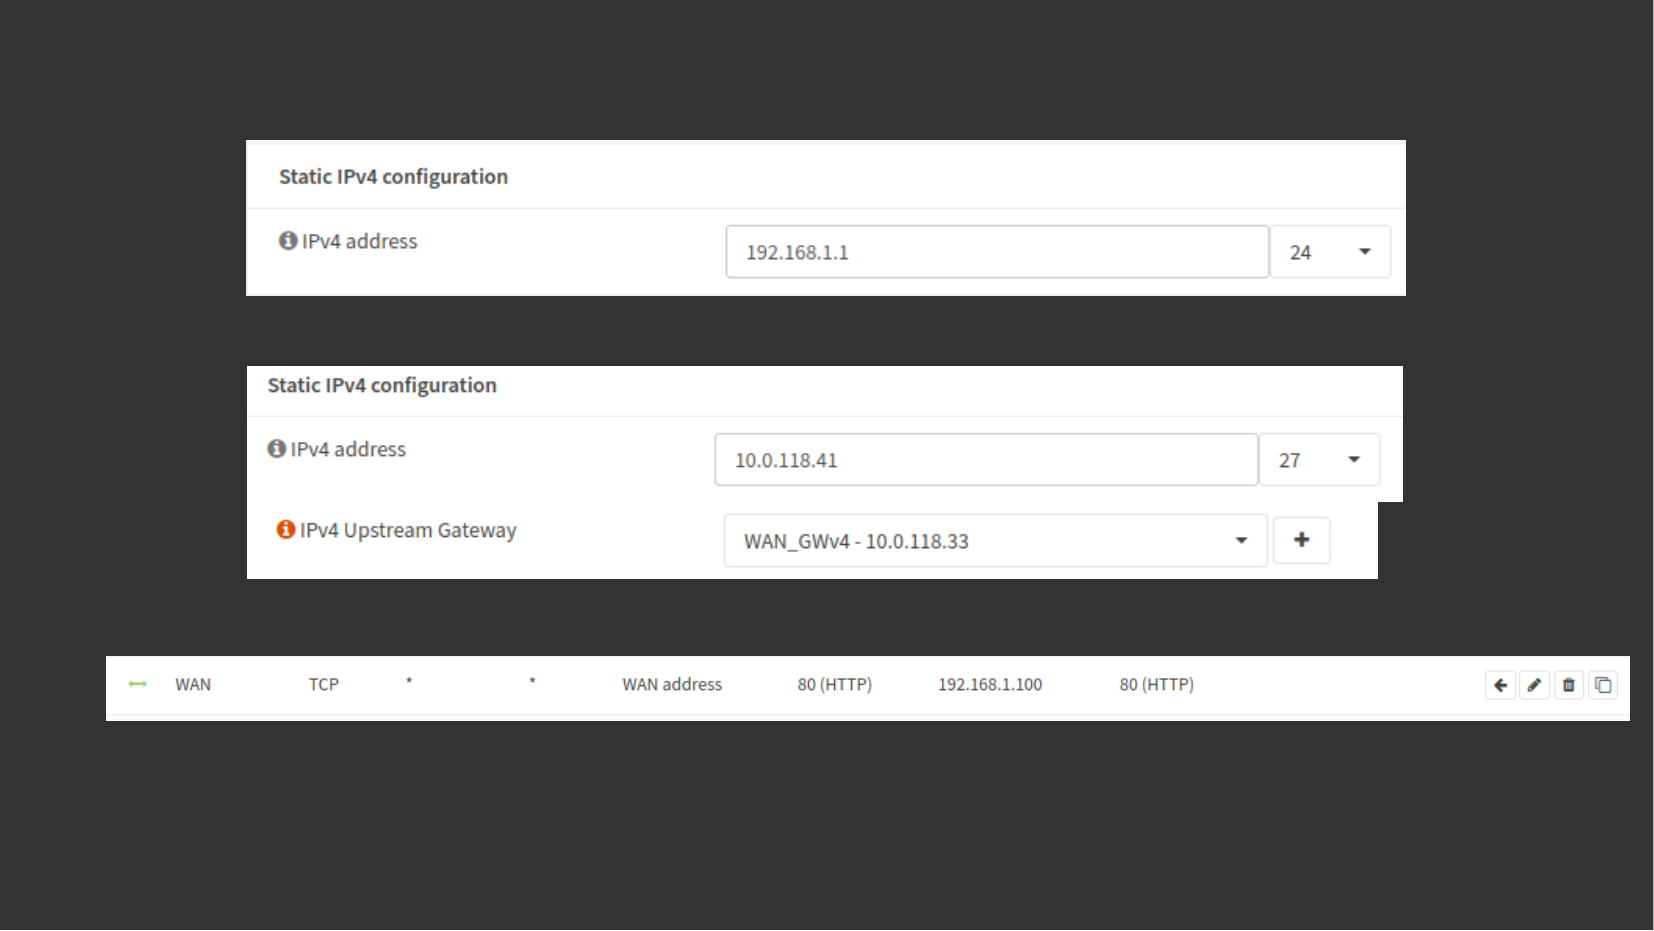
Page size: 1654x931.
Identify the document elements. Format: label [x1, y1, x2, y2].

picture [247, 366, 1403, 579]
picture [106, 656, 1630, 721]
picture [246, 140, 1406, 296]
